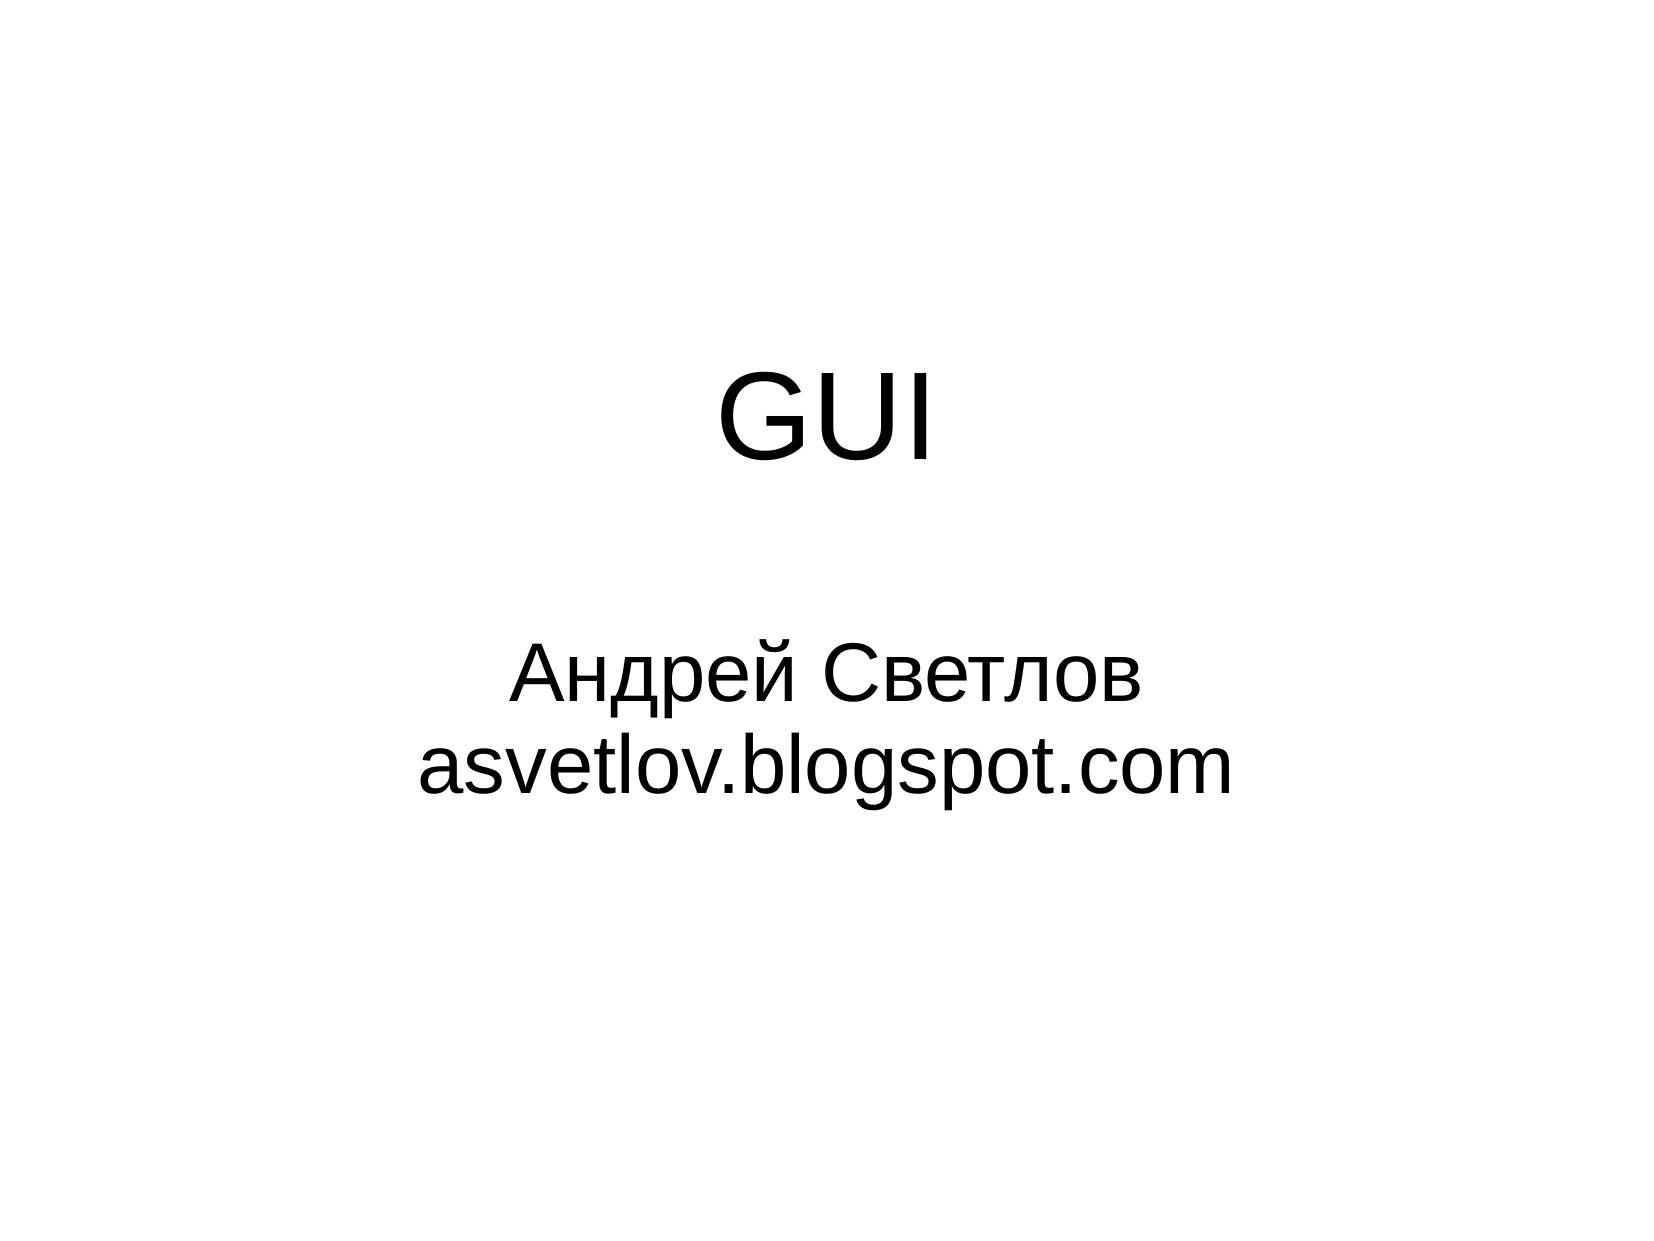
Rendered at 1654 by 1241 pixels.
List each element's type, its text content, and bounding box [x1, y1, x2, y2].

subtitle GUI Андрей Светлов asvetlov.blogspot.com [82, 56, 1571, 1102]
